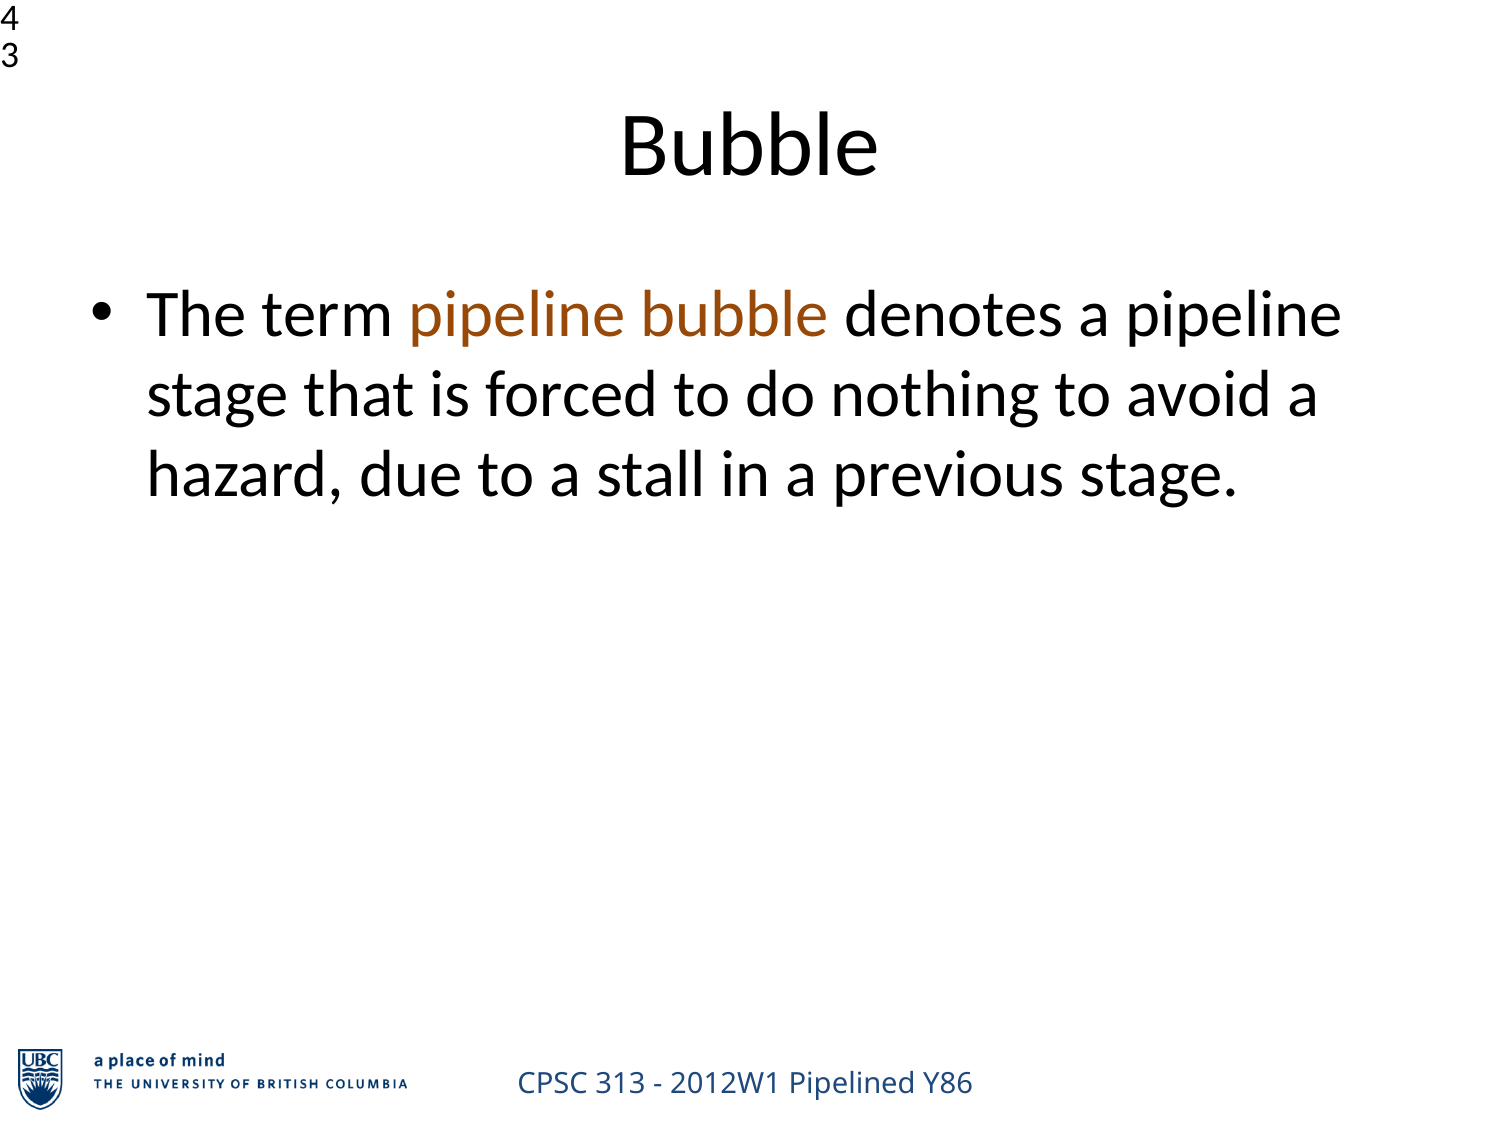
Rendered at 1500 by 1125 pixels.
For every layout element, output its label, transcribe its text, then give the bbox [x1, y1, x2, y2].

title Bubble [75, 45, 1425, 233]
list The term pipeline bubble denotes a pipeline stage that is forced to do nothing to avoid a hazard, due to a stall in a previous stage. [75, 262, 1425, 1005]
picture [18, 1049, 407, 1110]
